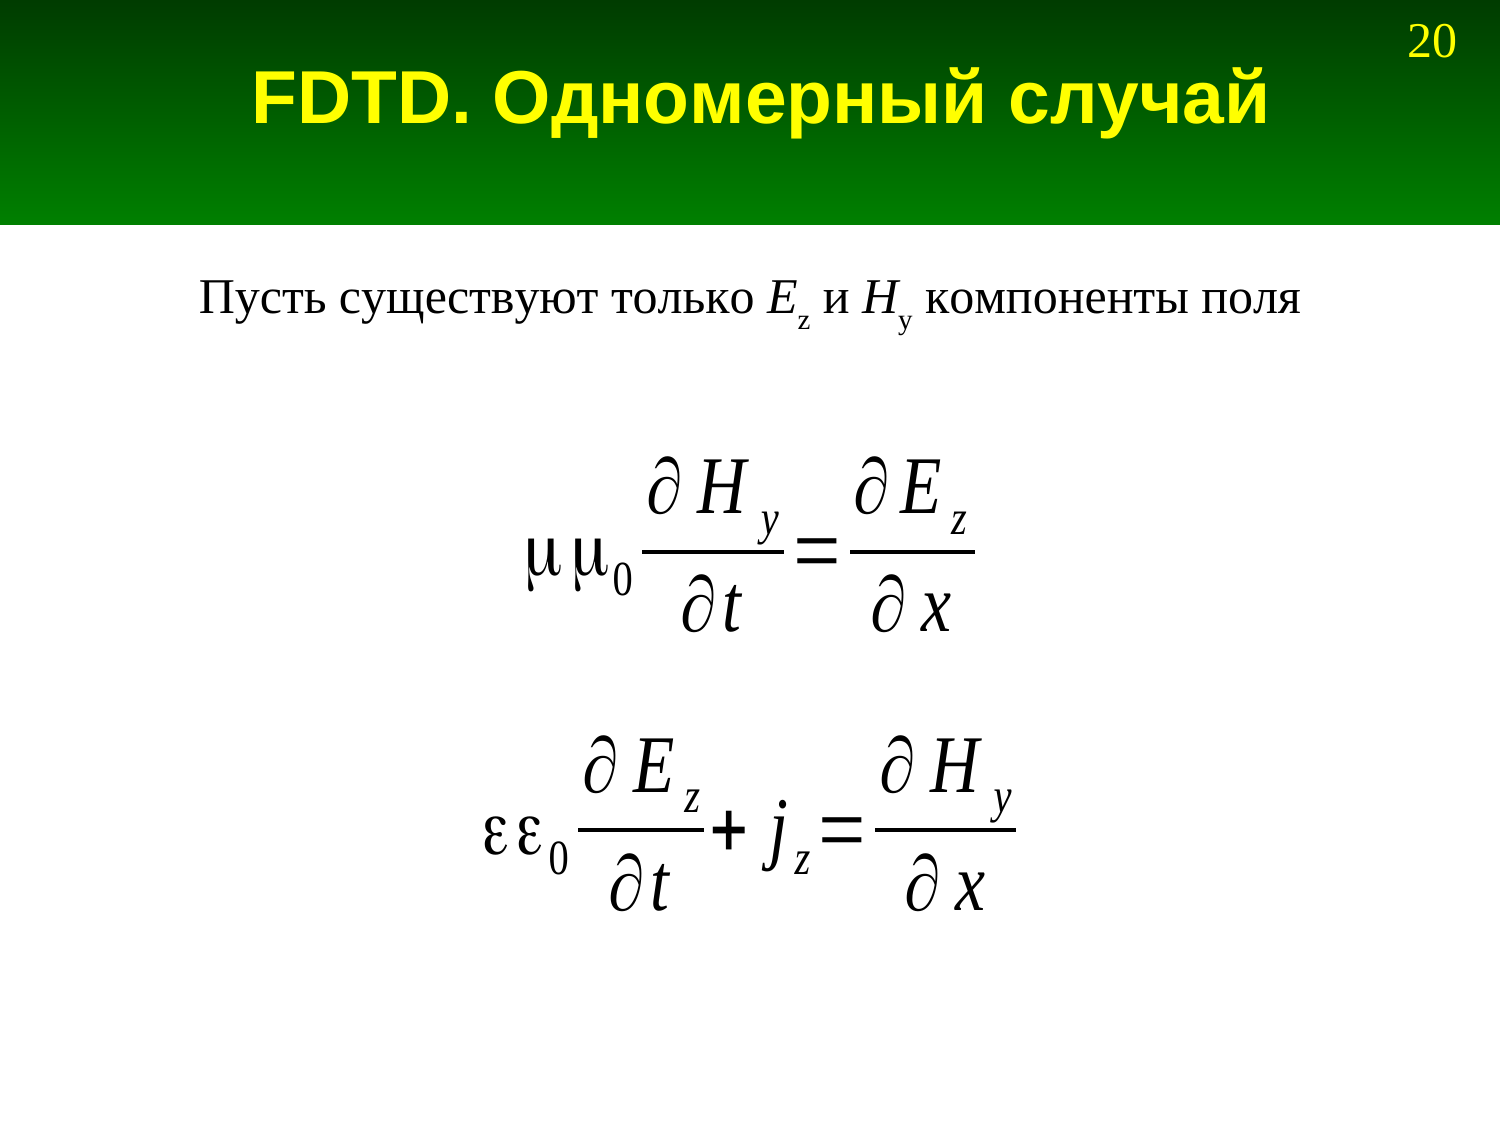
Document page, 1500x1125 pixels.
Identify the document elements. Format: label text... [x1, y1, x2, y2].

title FDTD. Одномерный случай [123, 0, 1399, 188]
text_box Пусть существуют только Ez и Hy компоненты поля [183, 255, 1317, 350]
chart [464, 720, 1036, 927]
chart [507, 441, 993, 648]
